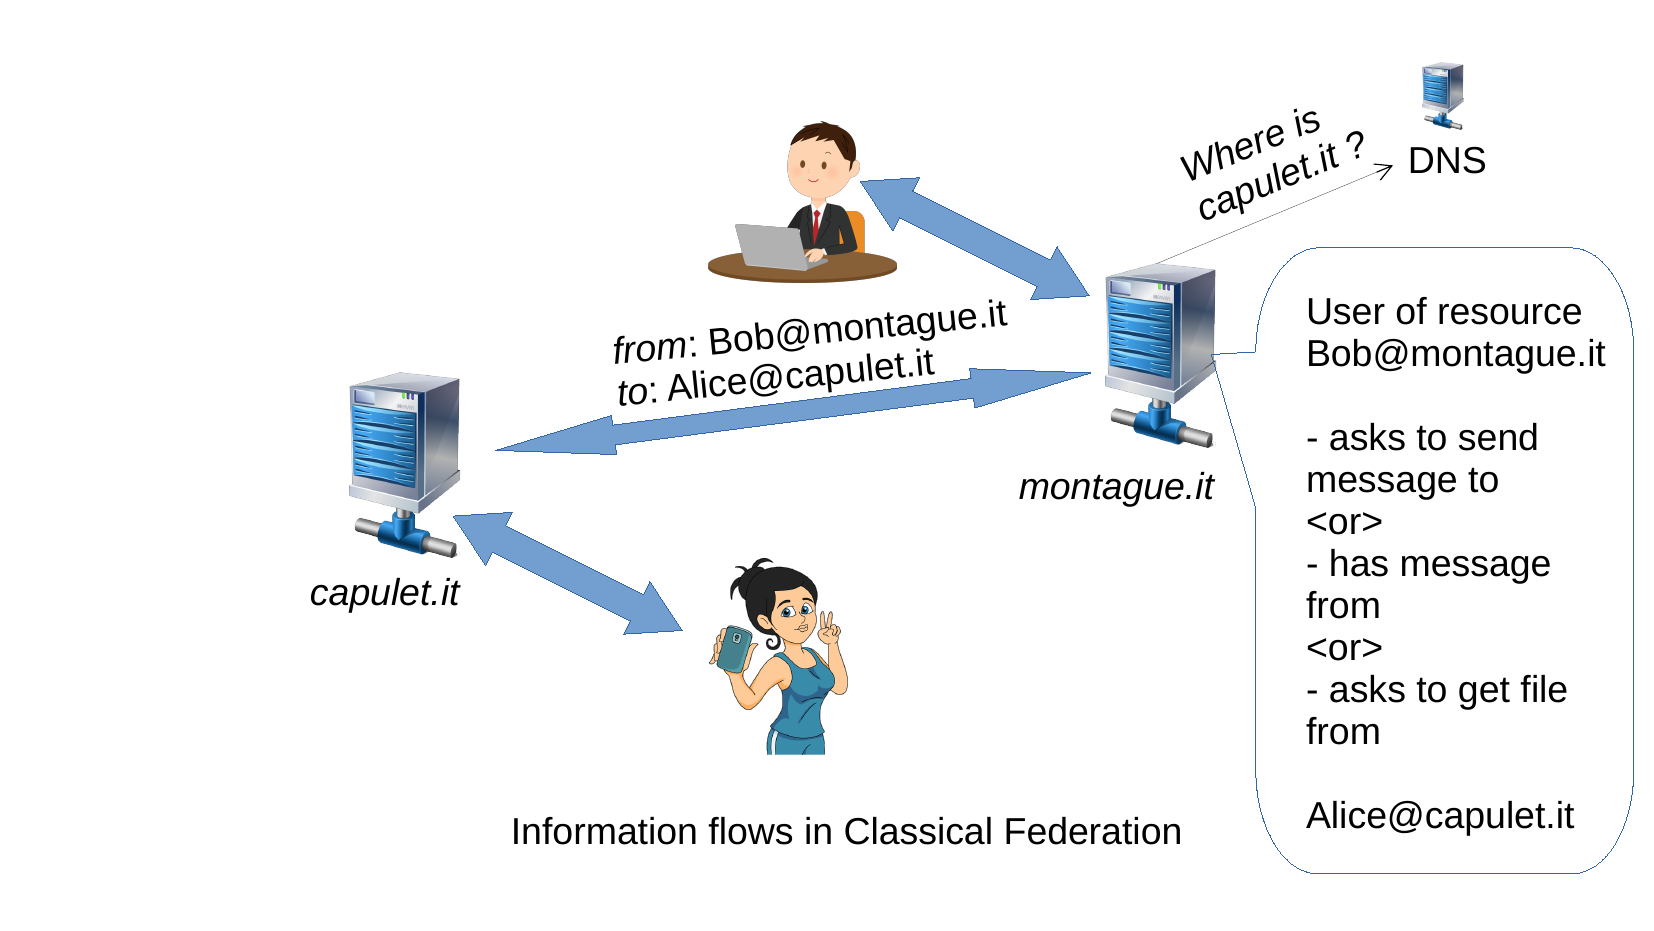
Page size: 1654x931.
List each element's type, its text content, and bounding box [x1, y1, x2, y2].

text_box [495, 417, 608, 455]
text_box DNS [1393, 132, 1524, 189]
text_box [453, 512, 683, 635]
text_box Where is capulet.it ? [1157, 70, 1390, 243]
picture [709, 558, 848, 755]
picture [1422, 62, 1466, 130]
text_box Information flows in Classical Federation [496, 803, 1217, 860]
picture [349, 372, 466, 558]
text_box capulet.it [295, 564, 544, 626]
text_box [1042, 371, 1091, 388]
text_box User of resource Bob@montague.it - asks to send message to <or> - has message from <or> - asks to get file from Alice@capulet.it [1291, 283, 1622, 844]
picture [708, 121, 897, 283]
text_box from: Bob@montague.it to: Alice@capulet.it [595, 280, 1051, 507]
text_box montague.it [1003, 458, 1252, 520]
picture [1105, 263, 1222, 448]
text_box [860, 177, 1090, 300]
